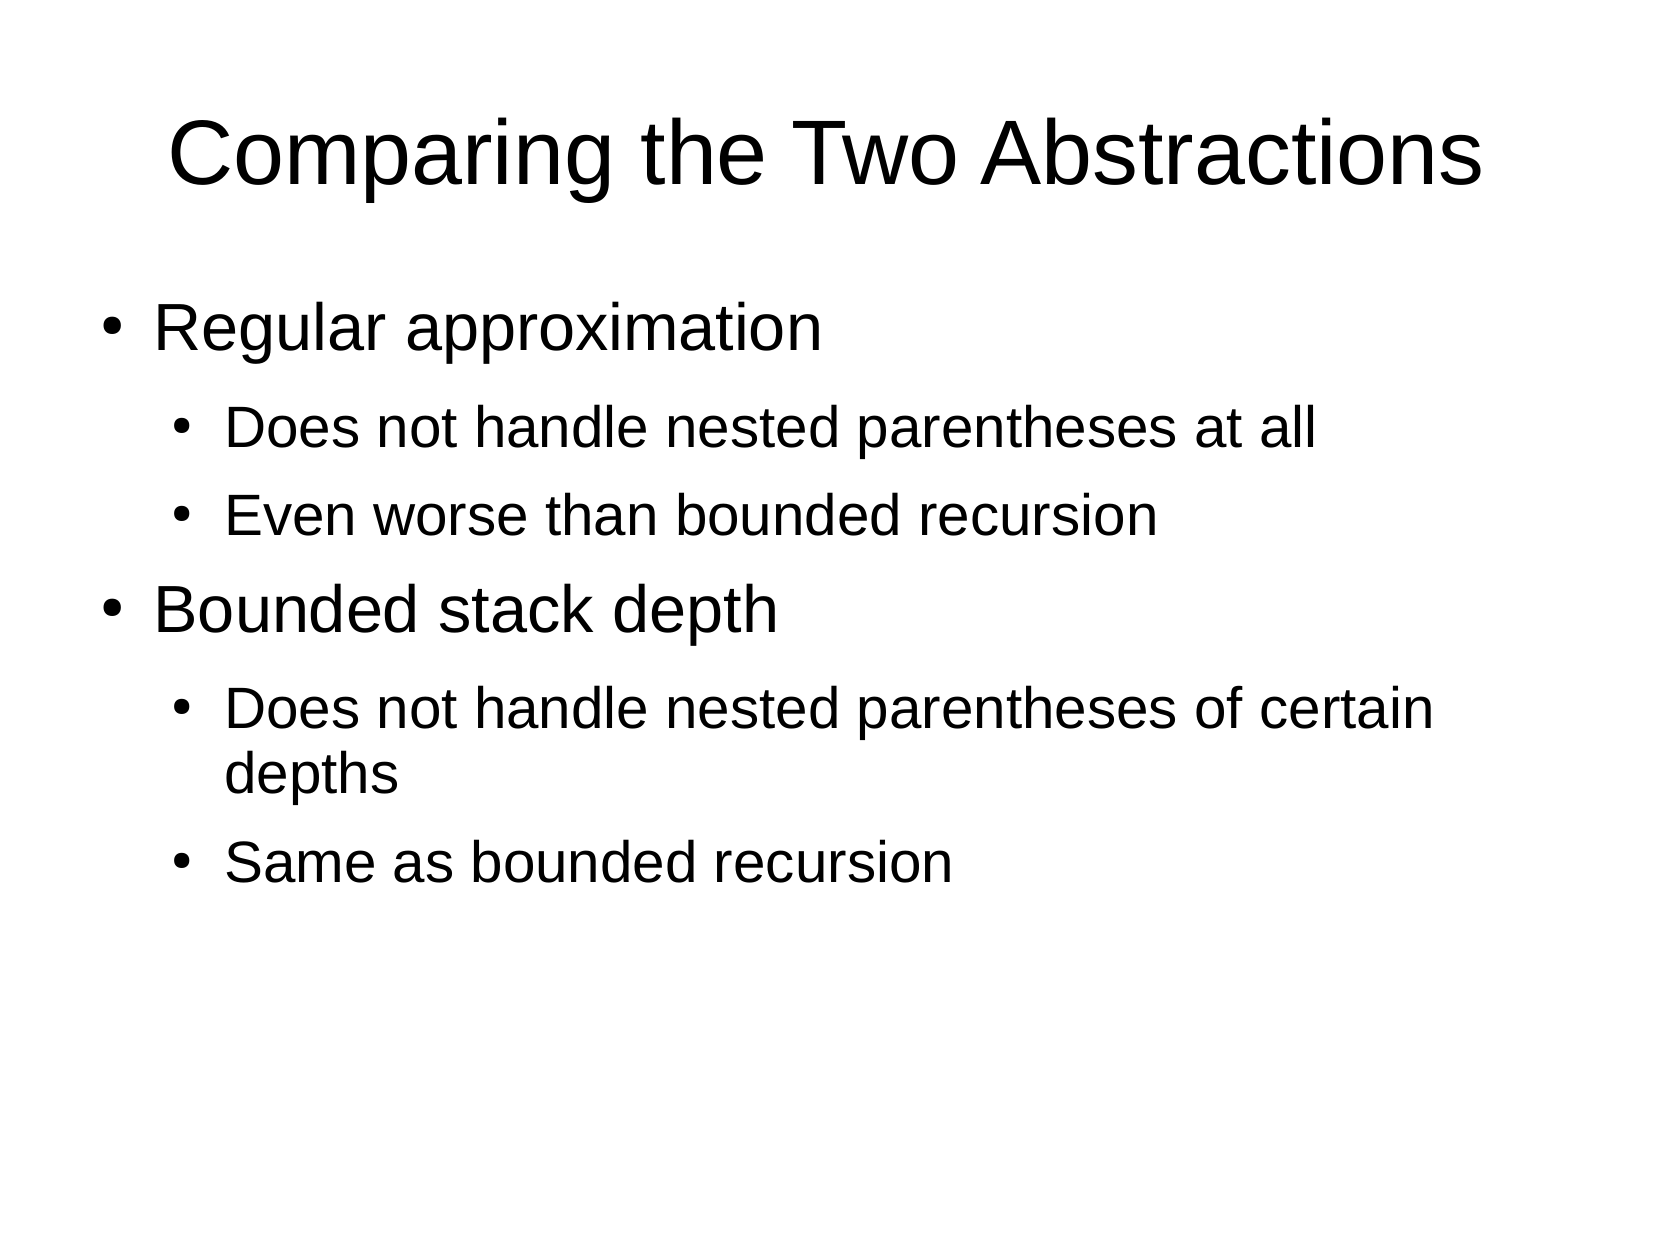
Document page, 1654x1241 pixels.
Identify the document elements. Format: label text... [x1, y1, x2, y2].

list Regular approximation Does not handle nested parentheses at all Even worse than bounded recursion Bounded stack depth Does not handle nested parentheses of certain depths Same as bounded recursion [82, 290, 1571, 1109]
title Comparing the Two Abstractions [82, 56, 1571, 250]
